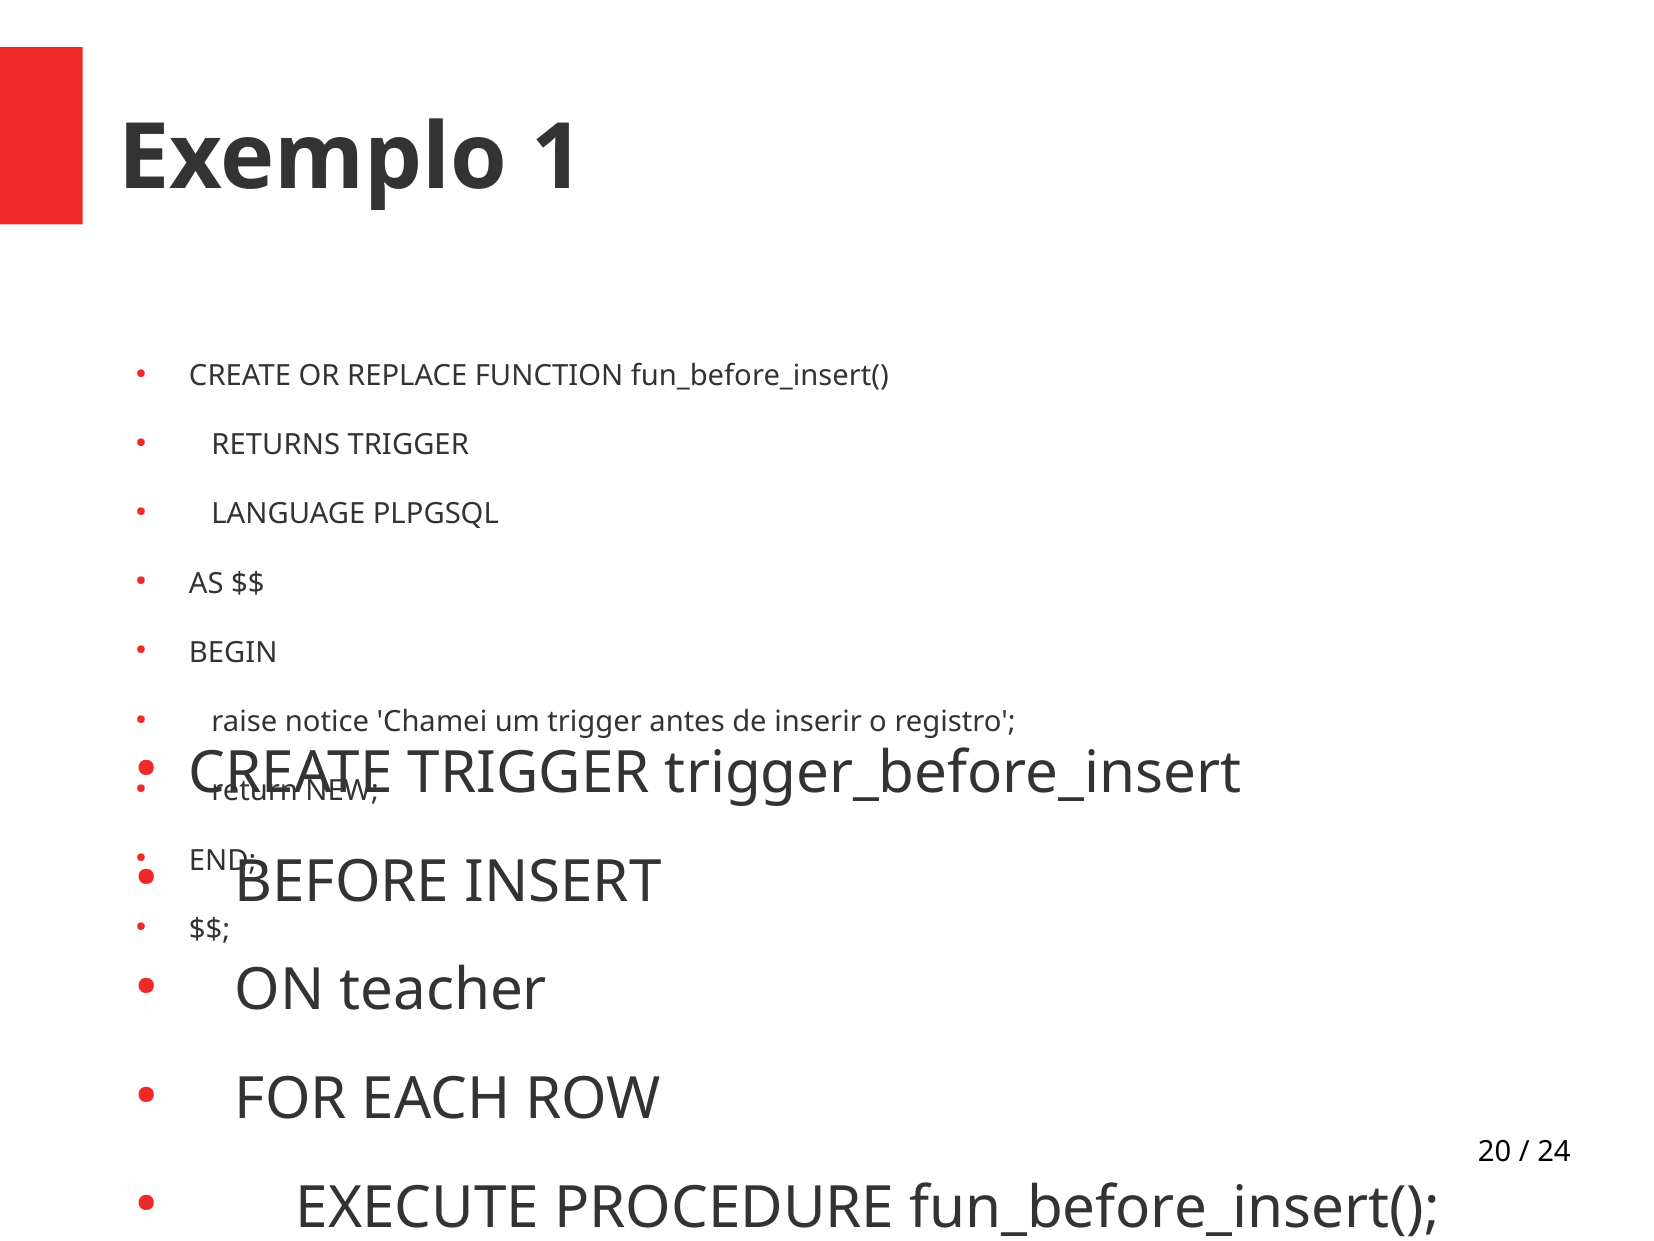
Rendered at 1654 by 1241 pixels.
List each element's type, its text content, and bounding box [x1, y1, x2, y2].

list CREATE OR REPLACE FUNCTION fun_before_insert() RETURNS TRIGGER LANGUAGE PLPGSQL AS $$ BEGIN raise notice 'Chamei um trigger antes de inserir o registro'; return NEW; END; $$; [118, 354, 1536, 698]
title Exemplo 1 [118, 49, 1571, 257]
list CREATE TRIGGER trigger_before_insert BEFORE INSERT ON teacher FOR EACH ROW EXECUTE PROCEDURE fun_before_insert(); [118, 730, 1536, 1074]
